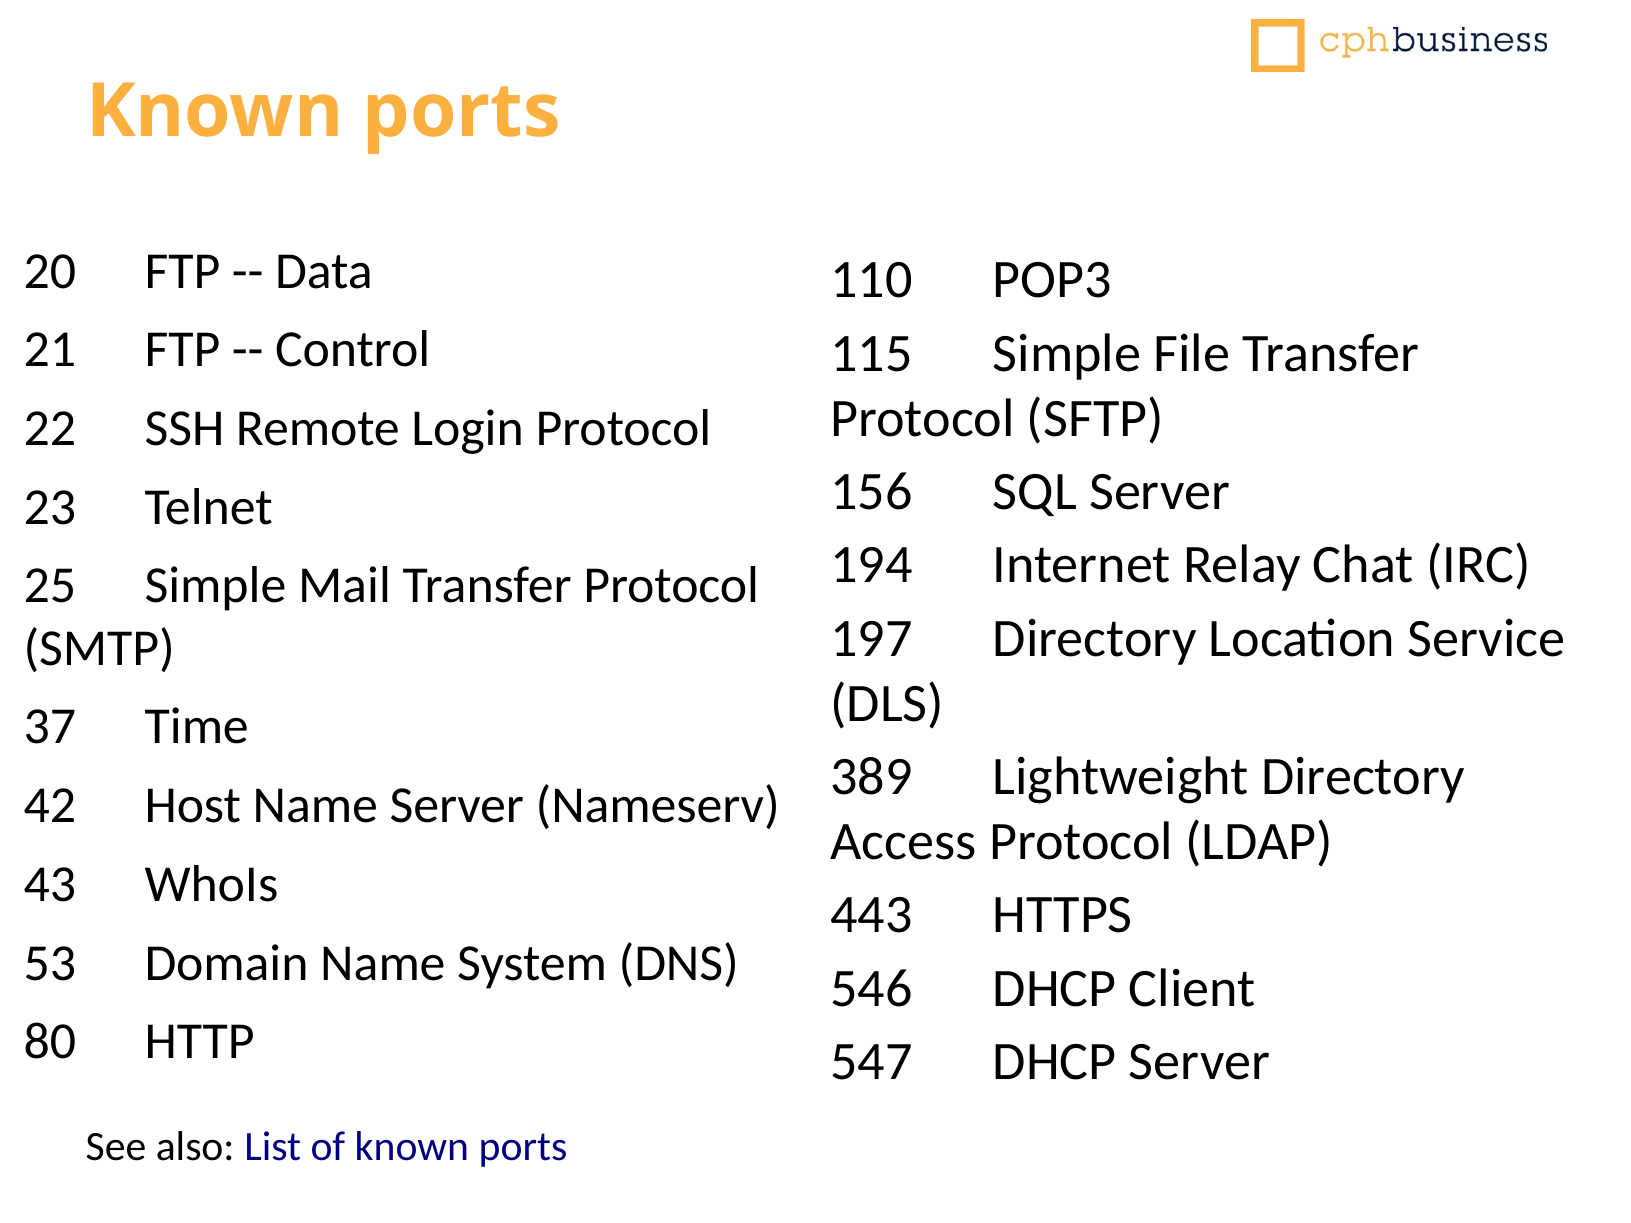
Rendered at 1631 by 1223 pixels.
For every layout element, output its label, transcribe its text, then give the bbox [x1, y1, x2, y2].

list 20 FTP -- Data 21 FTP -- Control 22 SSH Remote Login Protocol 23 Telnet 25 Simple Mail Transfer Protocol (SMTP) 37 Time 42 Host Name Server (Nameserv) 43 WhoIs 53 Domain Name System (DNS) 80 HTTP [23, 236, 815, 1075]
text_box 110 POP3 115 Simple File Transfer Protocol (SFTP) 156 SQL Server 194 Internet Relay Chat (IRC) 197 Directory Location Service (DLS) 389 Lightweight Directory Access Protocol (LDAP) 443 HTTPS 546 DHCP Client 547 DHCP Server [815, 236, 1631, 1123]
text_box See also: List of known ports [70, 1086, 1418, 1152]
text_box Known ports [71, 54, 1406, 178]
picture [1251, 19, 1547, 72]
